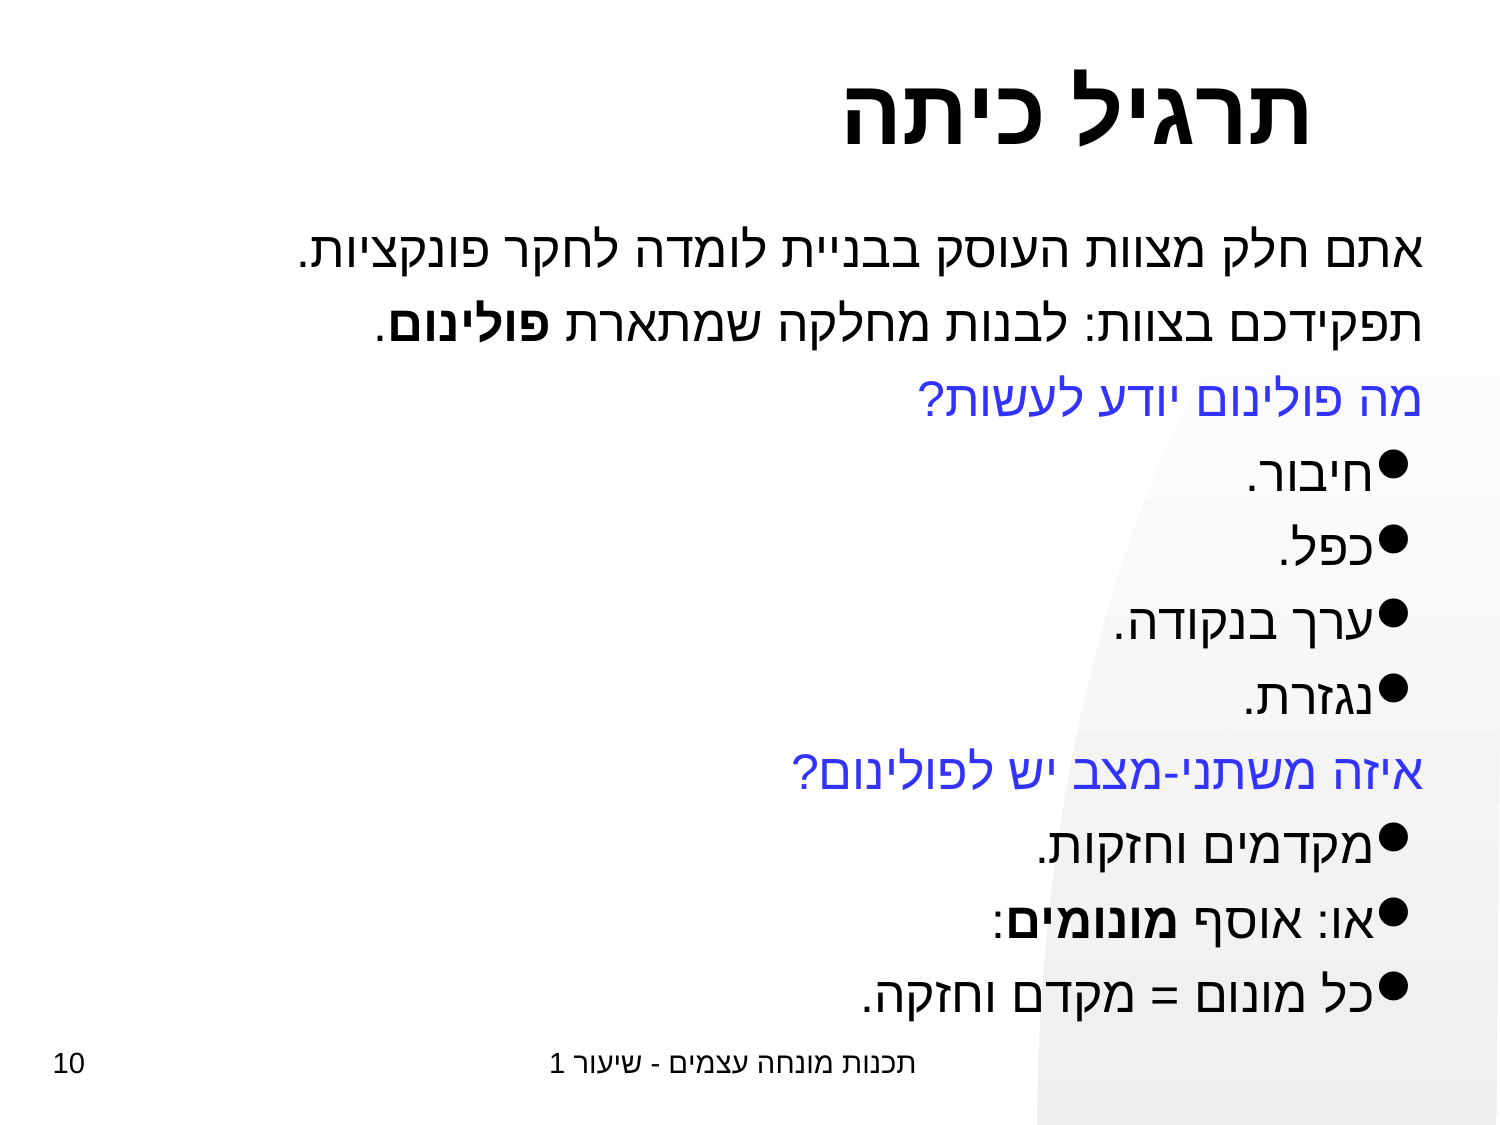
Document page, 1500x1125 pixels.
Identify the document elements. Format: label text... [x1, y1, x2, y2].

text_box <number> [37, 1025, 350, 1100]
text_box תכנות מונחה עצמים - שיעור 1 [500, 1025, 975, 1100]
text_box תרגיל כיתה [29, 15, 1330, 228]
text_box אתם חלק מצוות העוסק בבניית לומדה לחקר פונקציות. תפקידכם בצוות: לבנות מחלקה שמתארת פולינום. מה פולינום יודע לעשות? חיבור. כפל. ערך בנקודה. נגזרת. איזה משתני-מצב יש לפולינום? מקדמים וחזקות. או: אוסף מונומים: כל מונום = מקדם וחזקה. [102, 209, 1441, 943]
